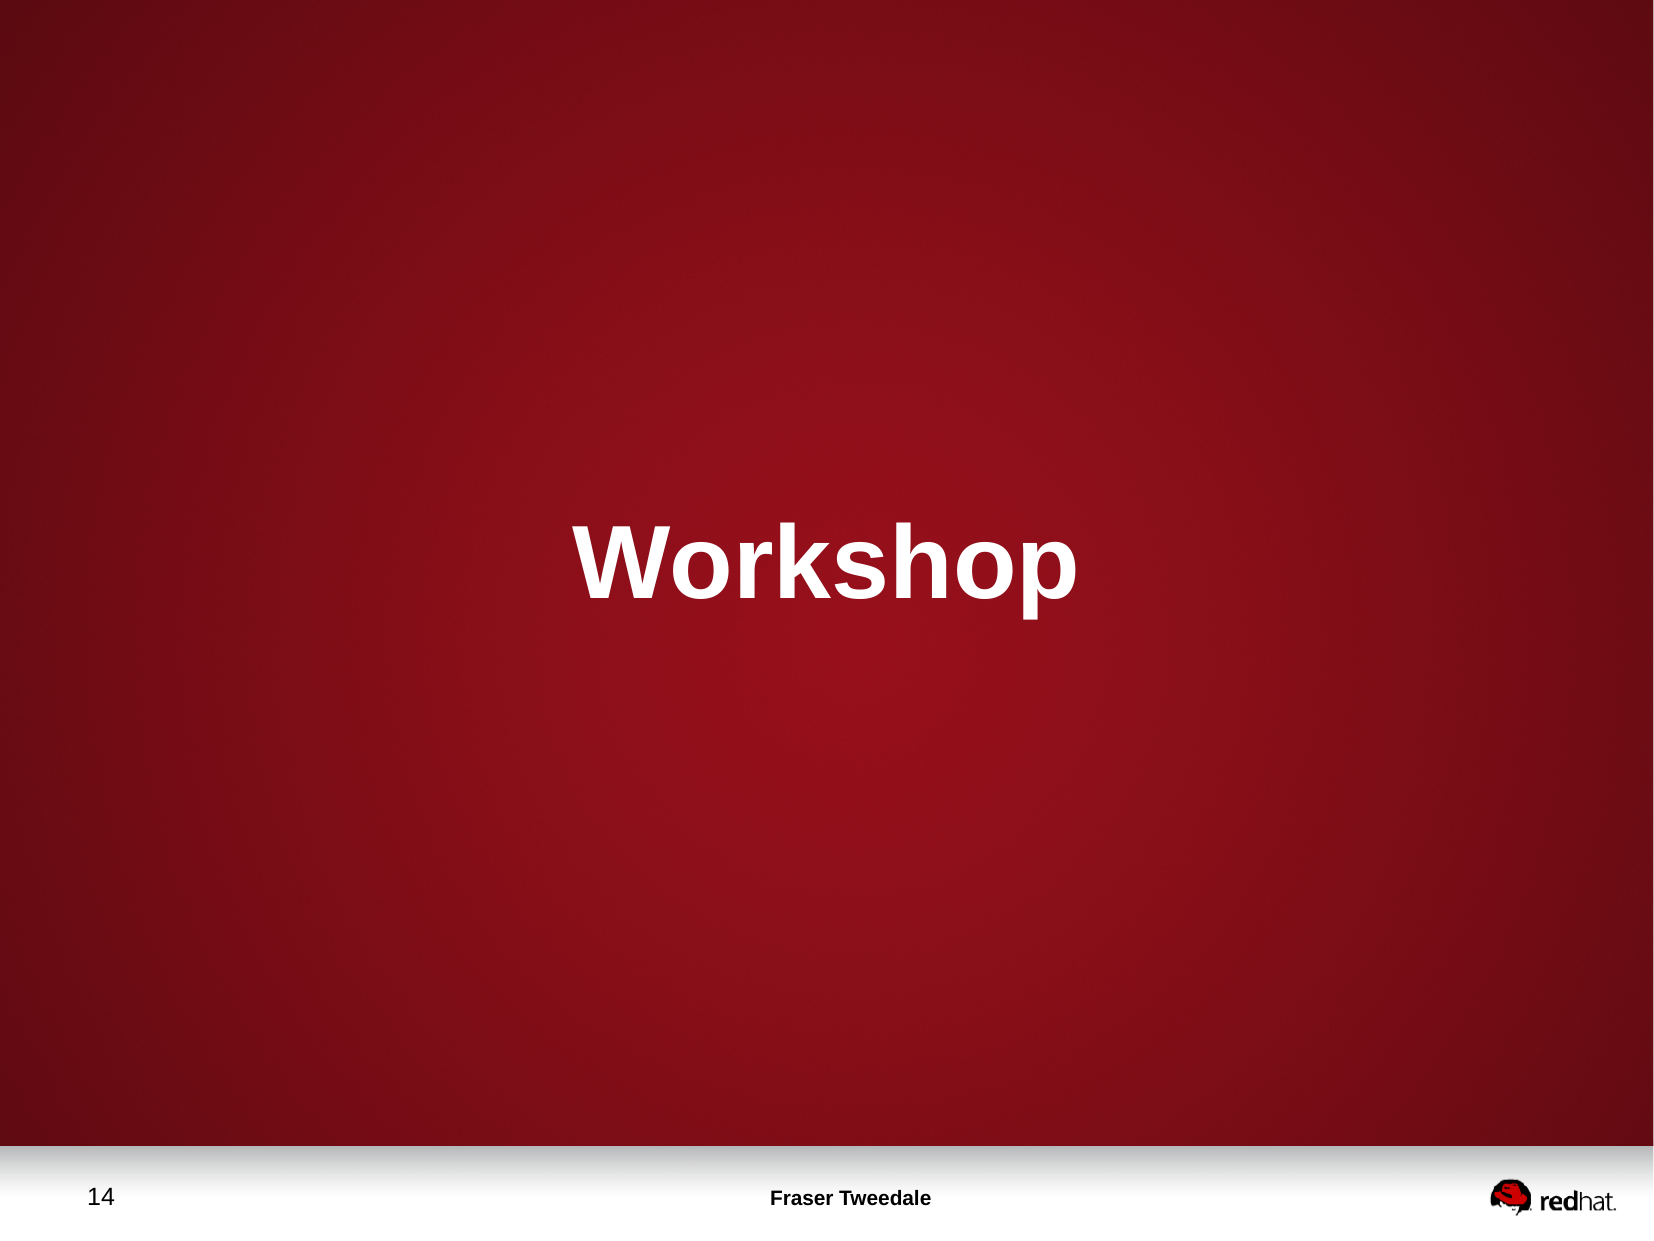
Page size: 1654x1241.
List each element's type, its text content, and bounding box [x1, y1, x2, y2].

picture [0, 0, 1654, 1241]
title Workshop [82, 262, 1571, 862]
